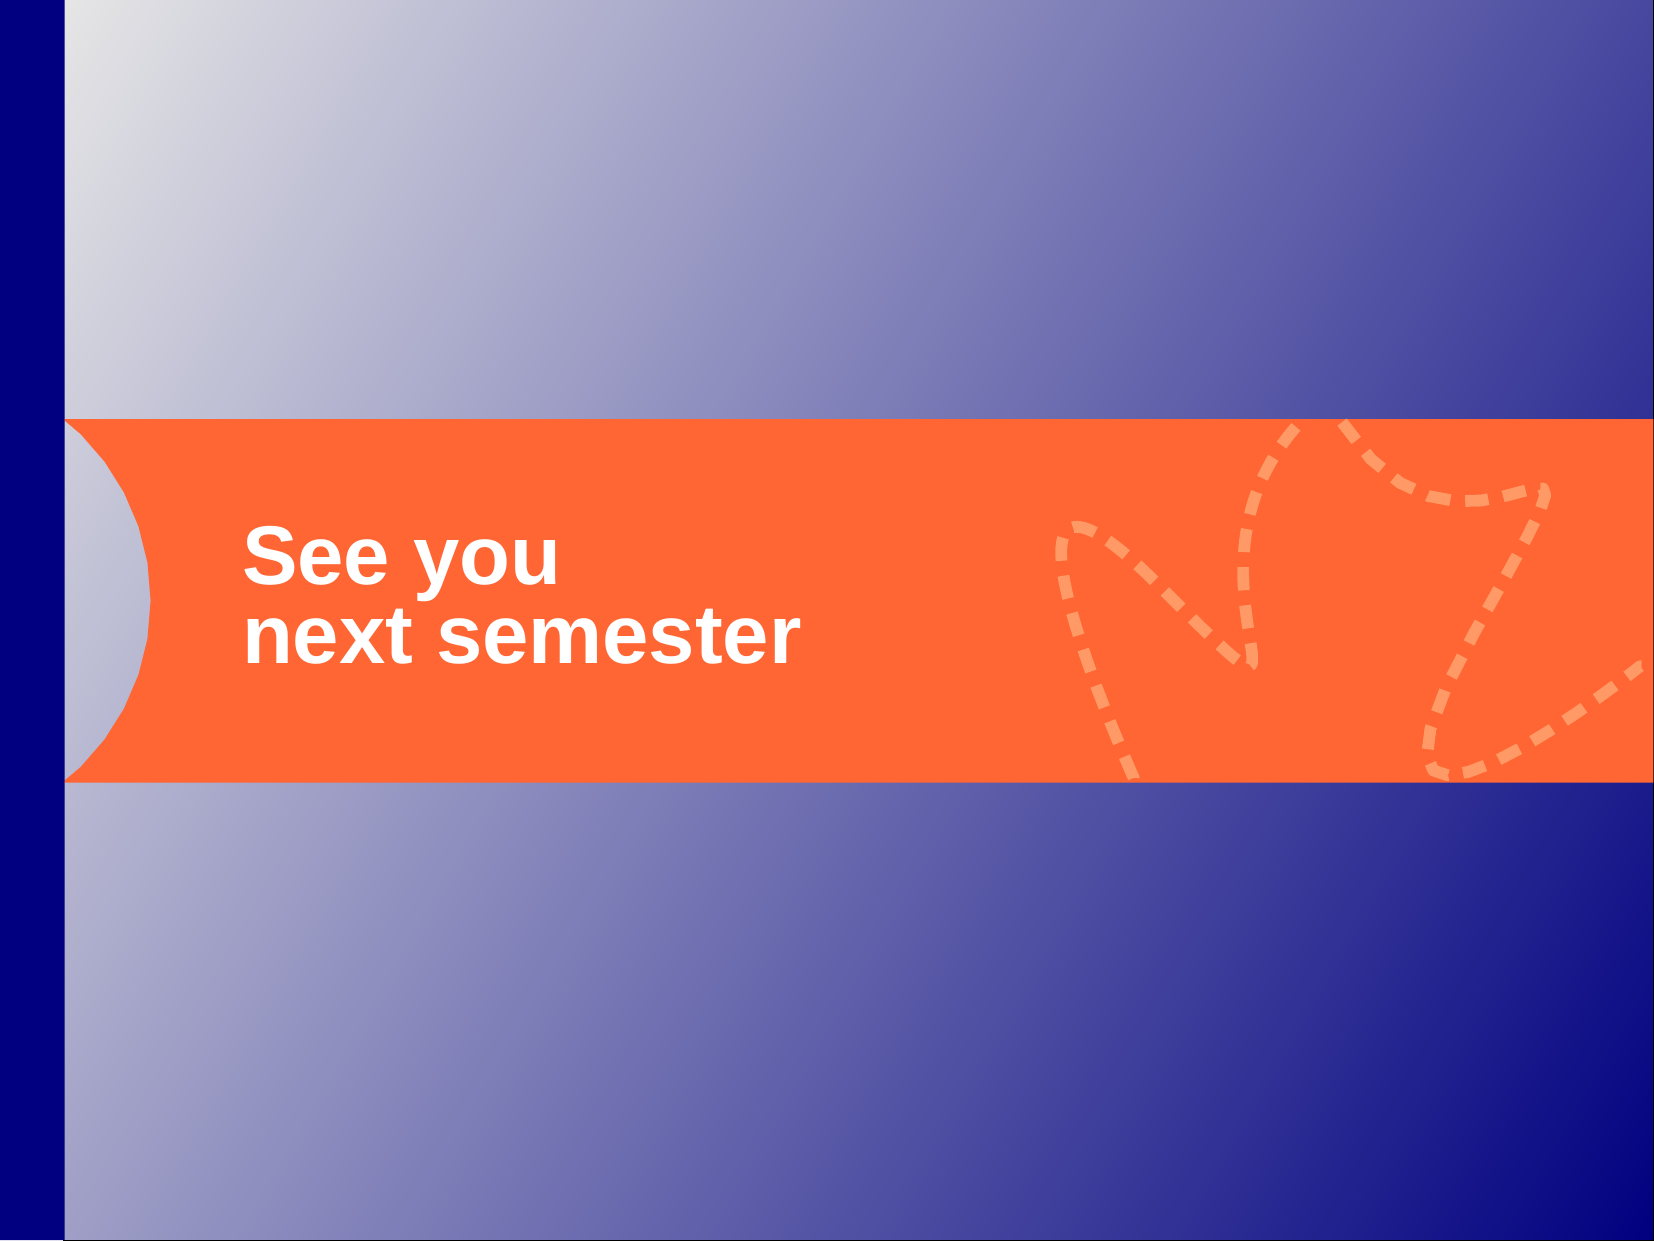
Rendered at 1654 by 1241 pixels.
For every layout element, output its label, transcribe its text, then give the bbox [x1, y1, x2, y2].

title See you next semester [242, 497, 1450, 704]
